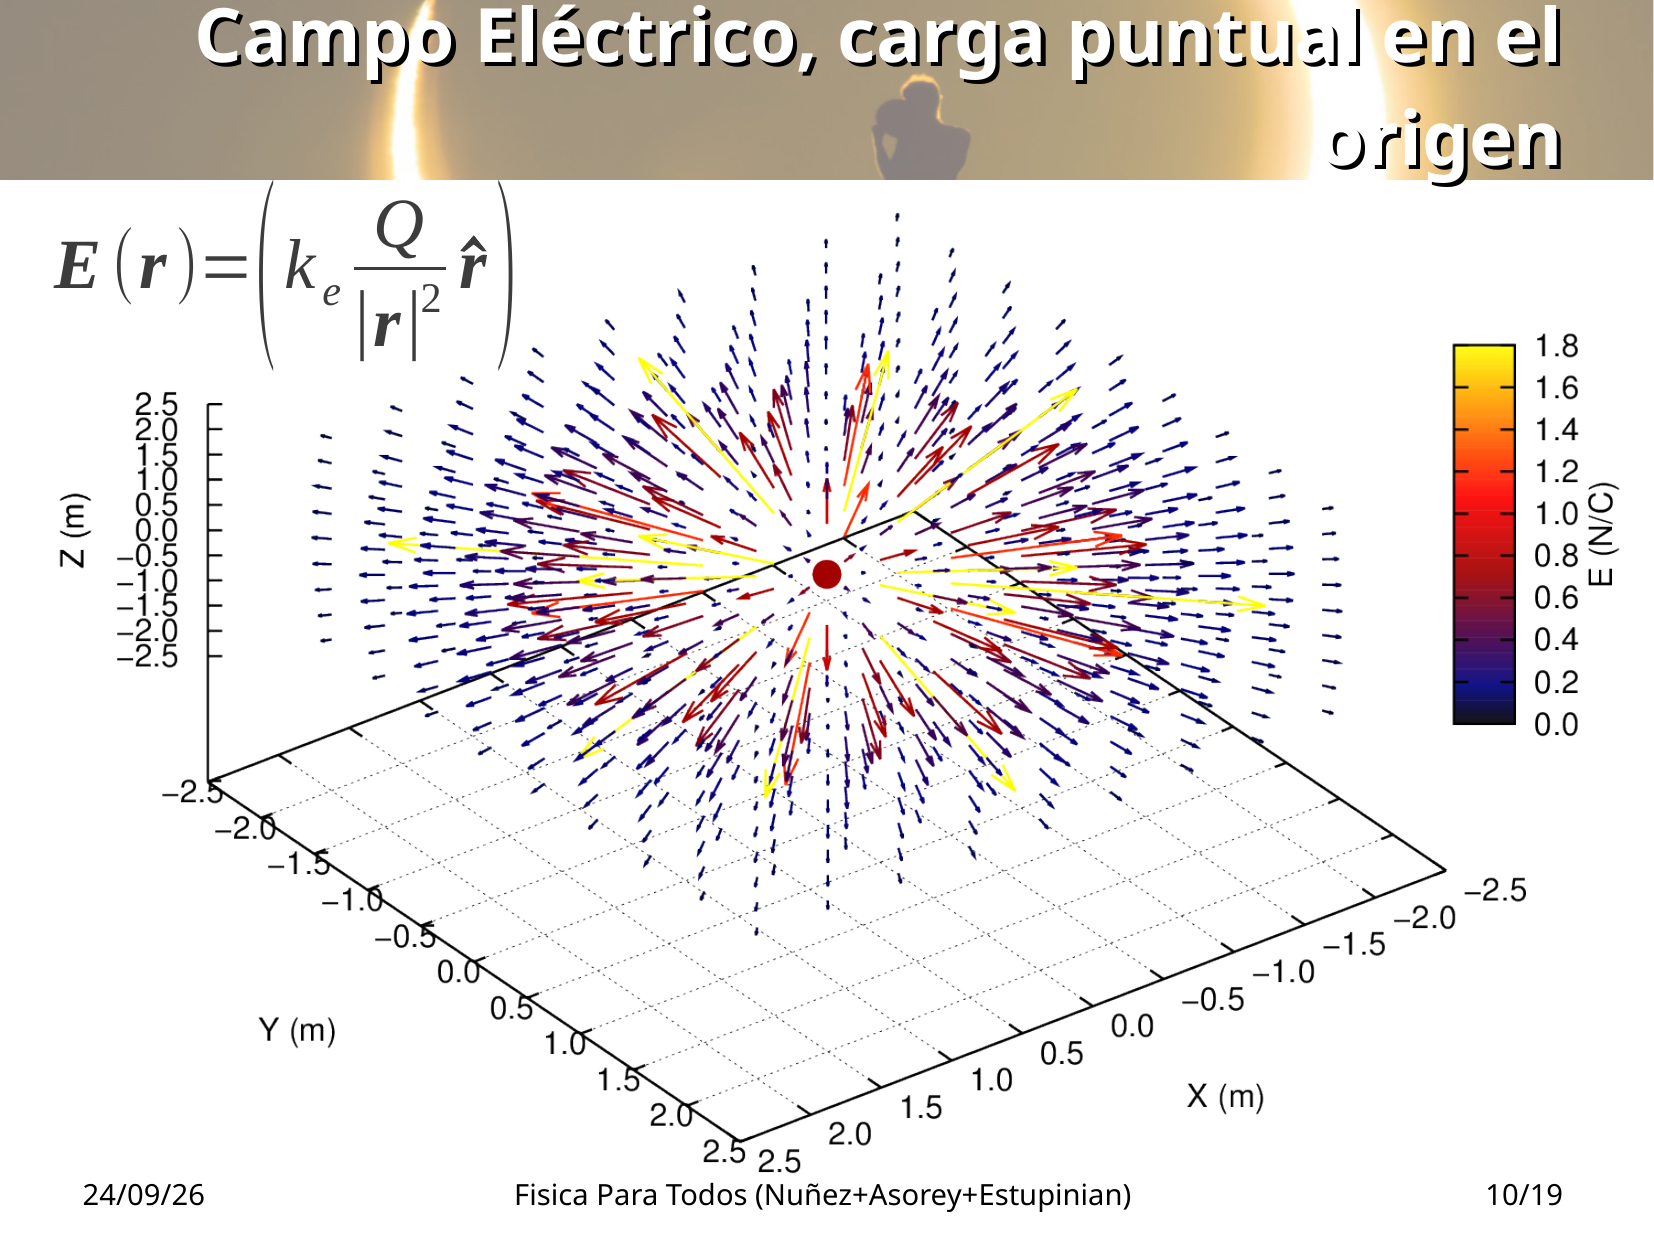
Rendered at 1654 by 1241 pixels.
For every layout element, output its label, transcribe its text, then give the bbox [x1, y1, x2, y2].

picture [0, 0, 1654, 1233]
title Campo Eléctrico, carga puntual en el origen [75, 0, 1564, 74]
chart [42, 176, 526, 376]
